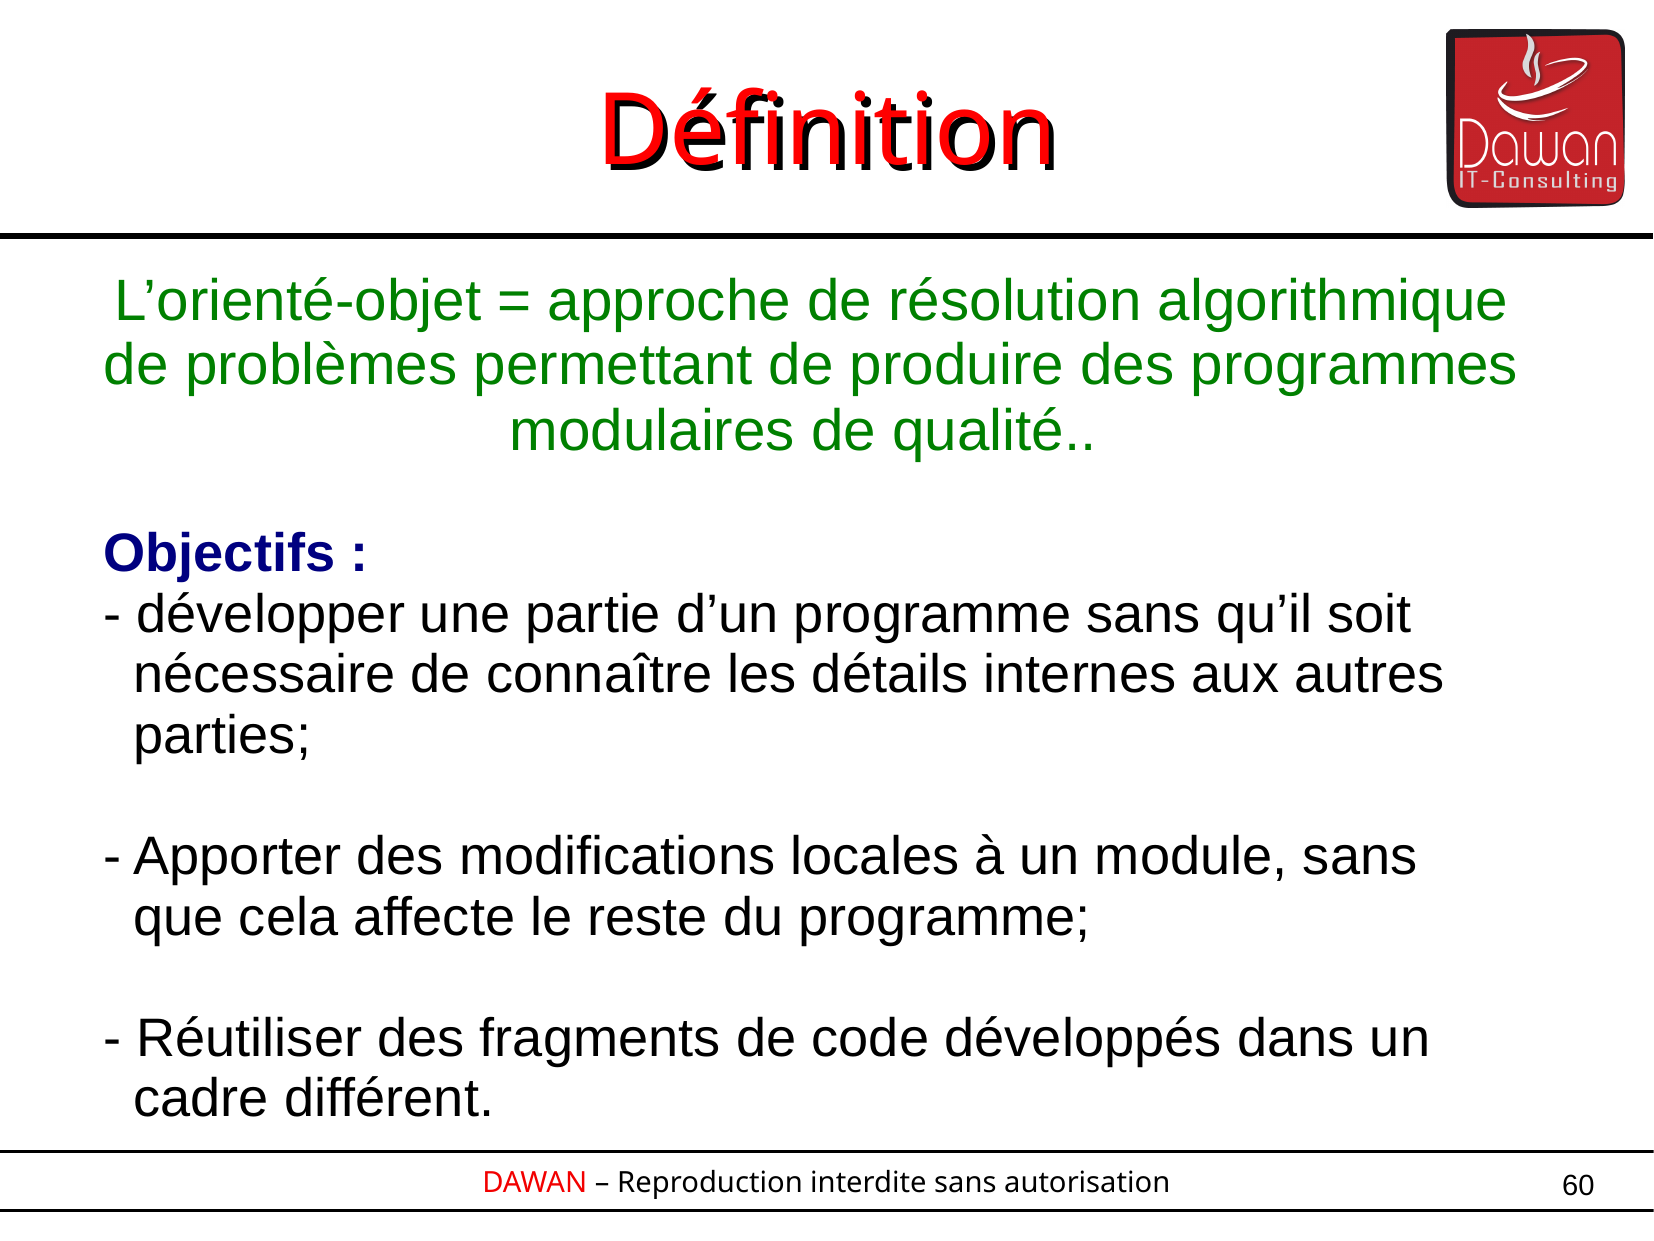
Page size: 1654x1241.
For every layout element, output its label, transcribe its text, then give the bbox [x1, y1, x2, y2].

picture [1446, 29, 1625, 208]
text_box Définition [88, 50, 1565, 182]
text_box L’orienté-objet = approche de résolution algorithmique de problèmes permettant de produire des programmes modulaires de qualité.. Objectifs : - développer une partie d’un programme sans qu’il soit nécessaire de connaître les détails internes aux autres parties; - Apporter des modifications locales à un module, sans que cela affecte le reste du programme; - Réutiliser des fragments de code développés dans un cadre différent. [88, 259, 1536, 1137]
